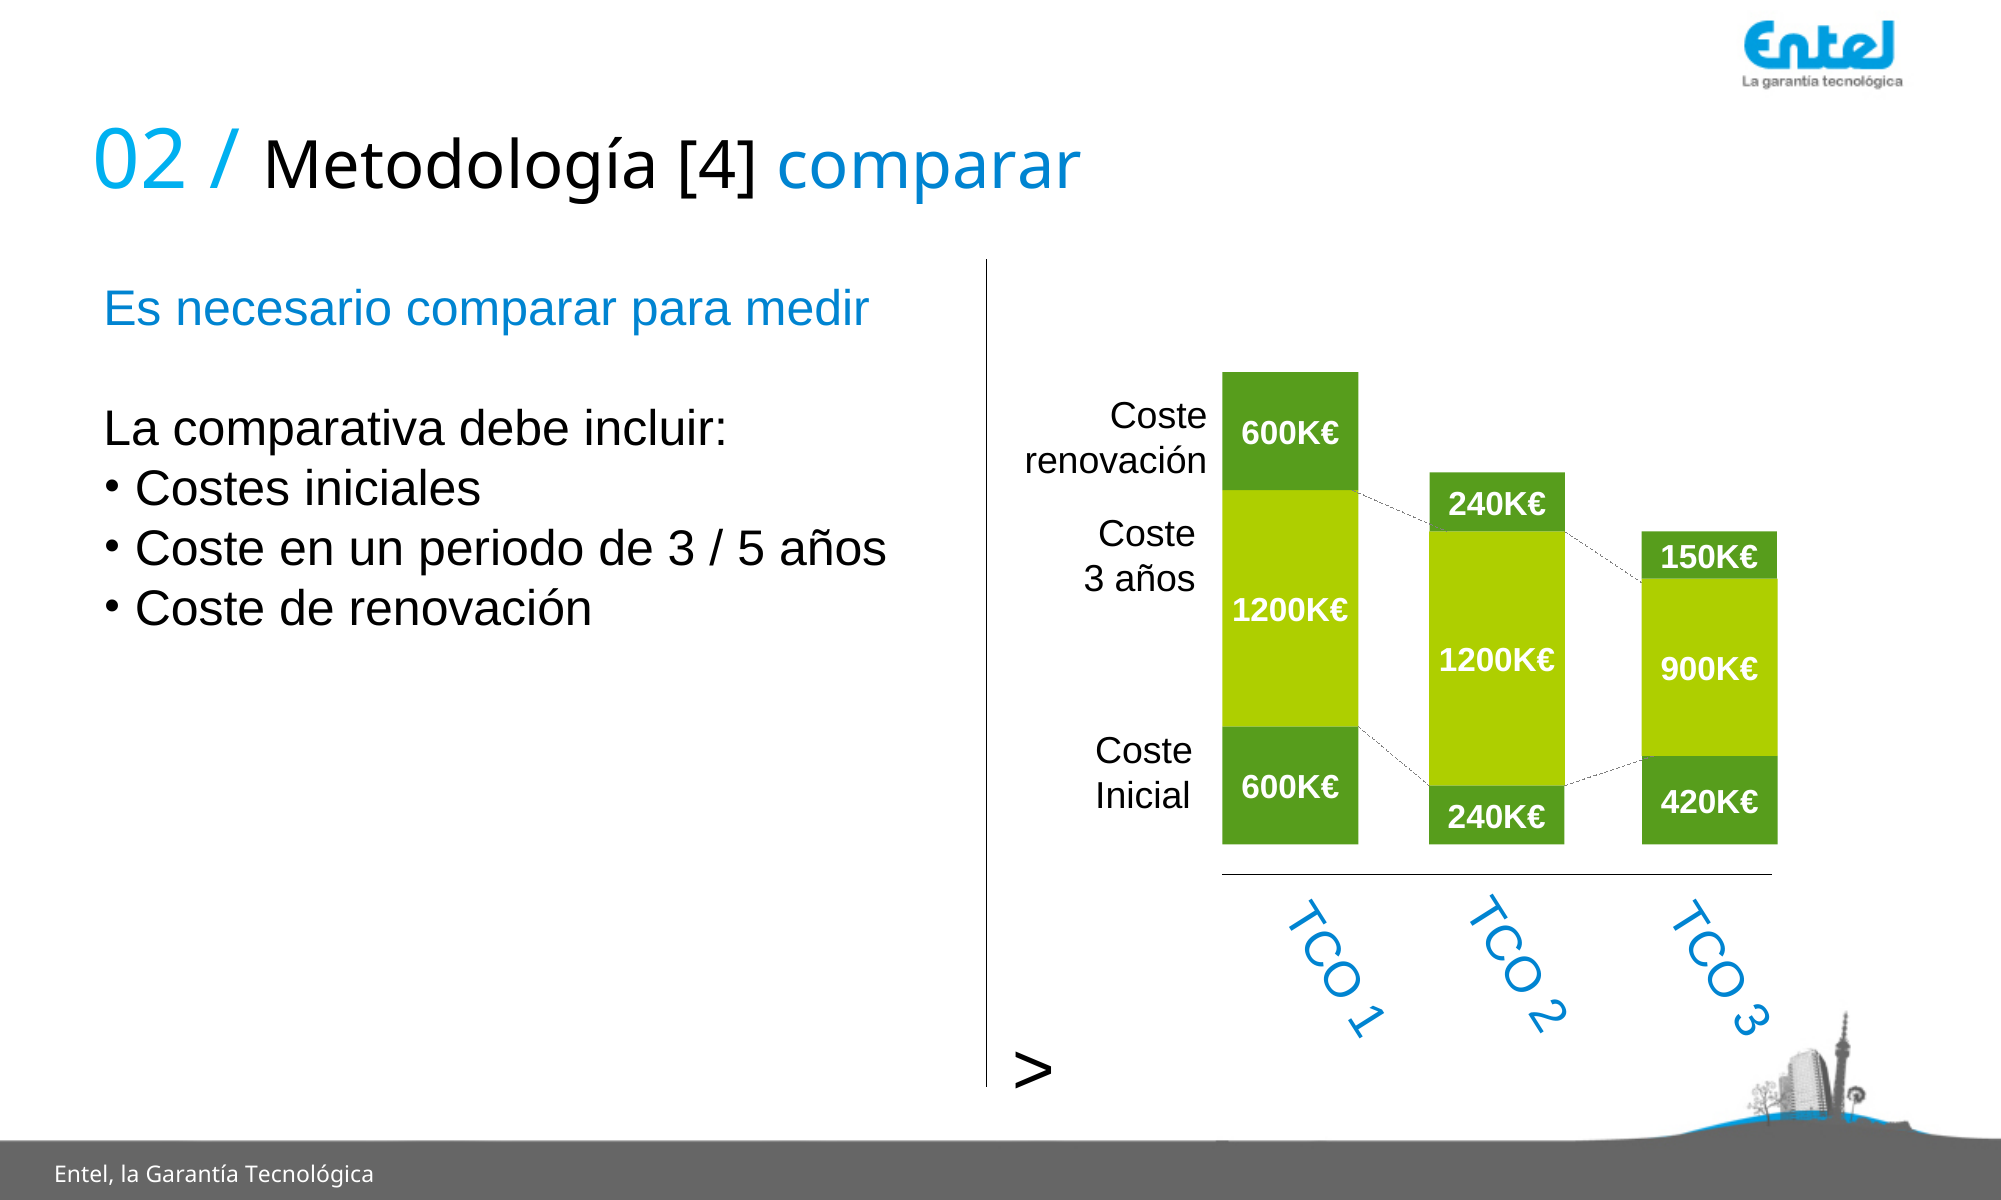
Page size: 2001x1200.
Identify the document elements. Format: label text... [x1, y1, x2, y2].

text_box 150K€ [1641, 531, 1777, 579]
text_box > [998, 1013, 1087, 1117]
text_box 1200K€ [1429, 532, 1565, 786]
text_box Coste 3 años [1068, 501, 1211, 607]
text_box Coste Inicial [1080, 718, 1208, 824]
text_box 240K€ [1429, 472, 1565, 532]
text_box 900K€ [1641, 578, 1778, 756]
text_box Es necesario comparar para medir La comparativa debe incluir: Costes iniciales Coste en un periodo de 3 / 5 años Coste de renovación [88, 268, 916, 763]
text_box 02 / Metodología [4] comparar [74, 96, 1654, 237]
text_box 1200K€ [1222, 491, 1359, 727]
text_box 600K€ [1222, 372, 1359, 491]
text_box 240K€ [1429, 786, 1565, 845]
text_box TCO 1 [1259, 873, 1418, 1063]
text_box 420K€ [1642, 756, 1778, 845]
text_box Entel, la Garantía Tecnológica [39, 1137, 966, 1198]
text_box 600K€ [1222, 727, 1359, 845]
picture [0, 0, 2001, 1200]
text_box Coste renovación [1009, 383, 1223, 489]
text_box TCO 3 [1643, 873, 1802, 1063]
text_box TCO 2 [1440, 868, 1599, 1058]
